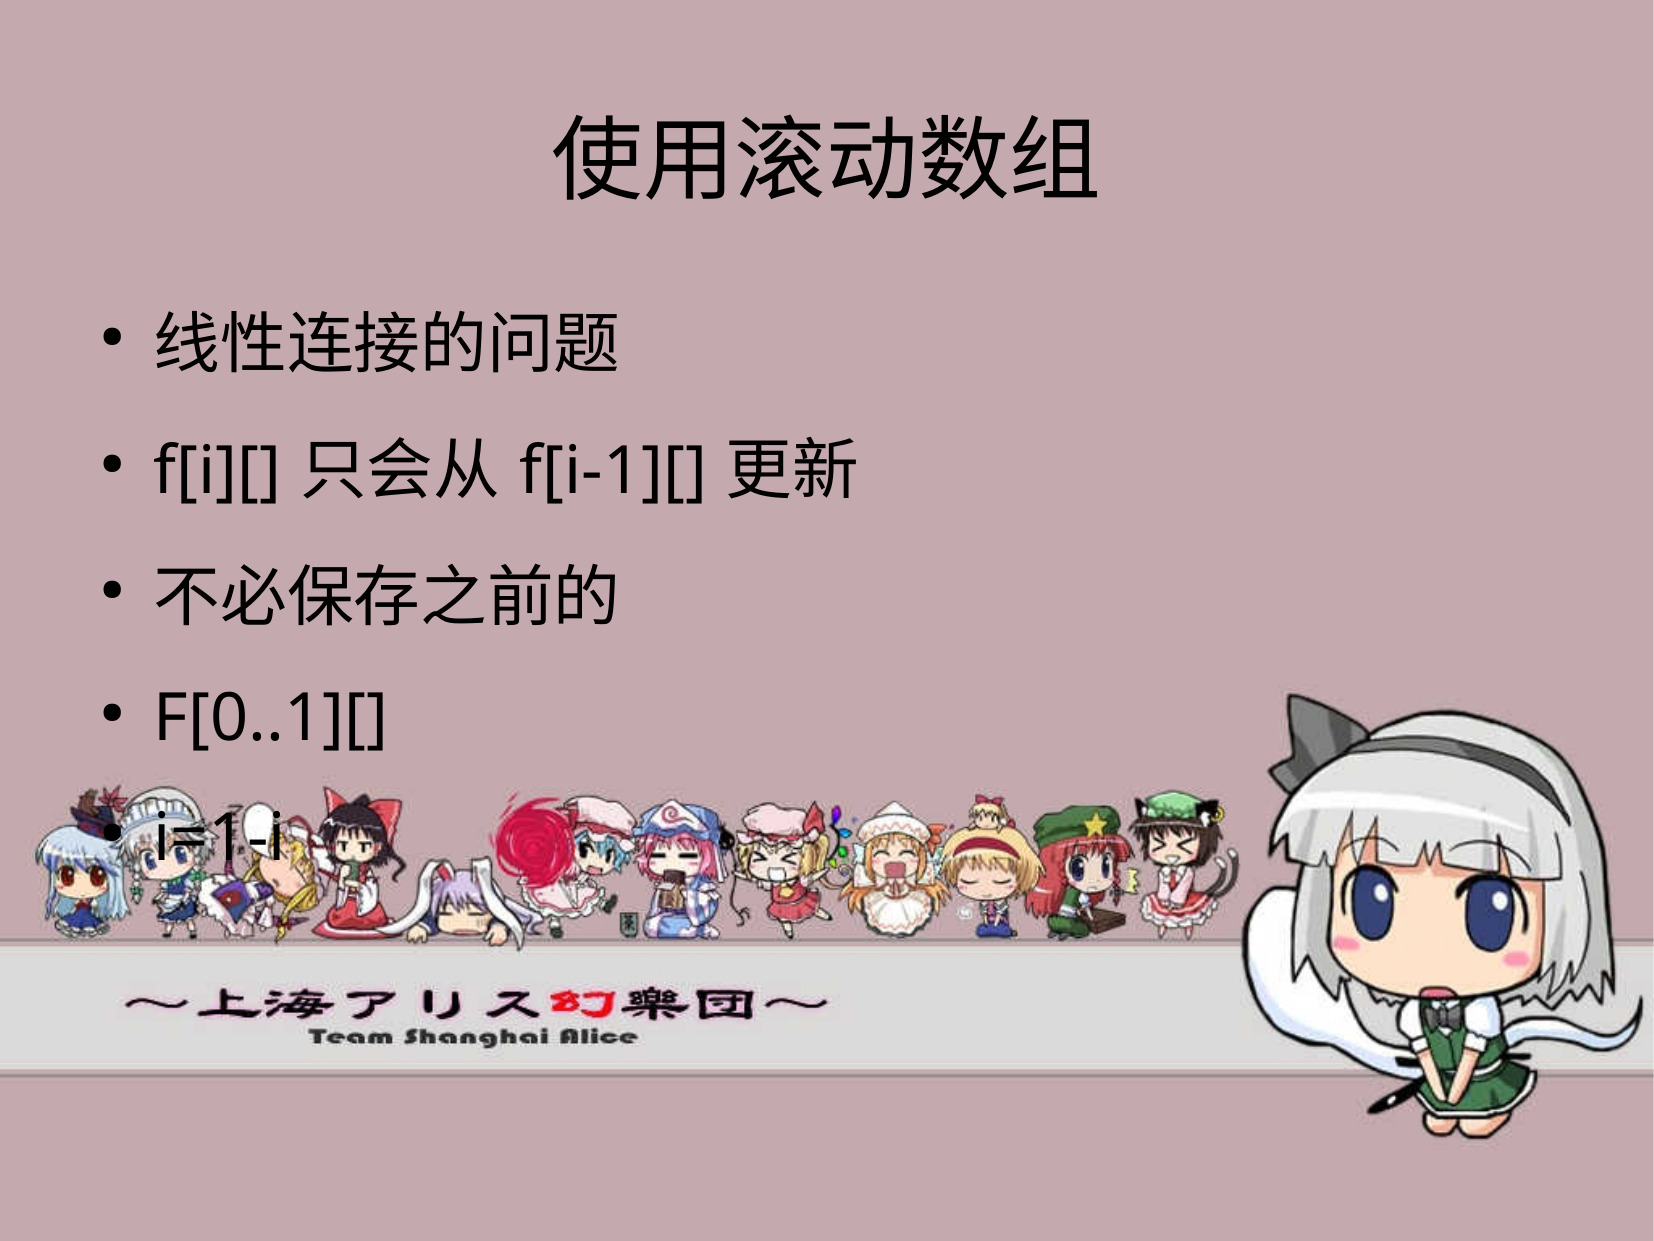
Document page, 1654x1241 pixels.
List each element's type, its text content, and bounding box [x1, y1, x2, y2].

picture [0, 0, 1654, 1241]
list 线性连接的问题 f[i][]只会从f[i-1][]更新 不必保存之前的 F[0..1][] i=1-i [82, 290, 1571, 1109]
title 使用滚动数组 [82, 49, 1571, 257]
